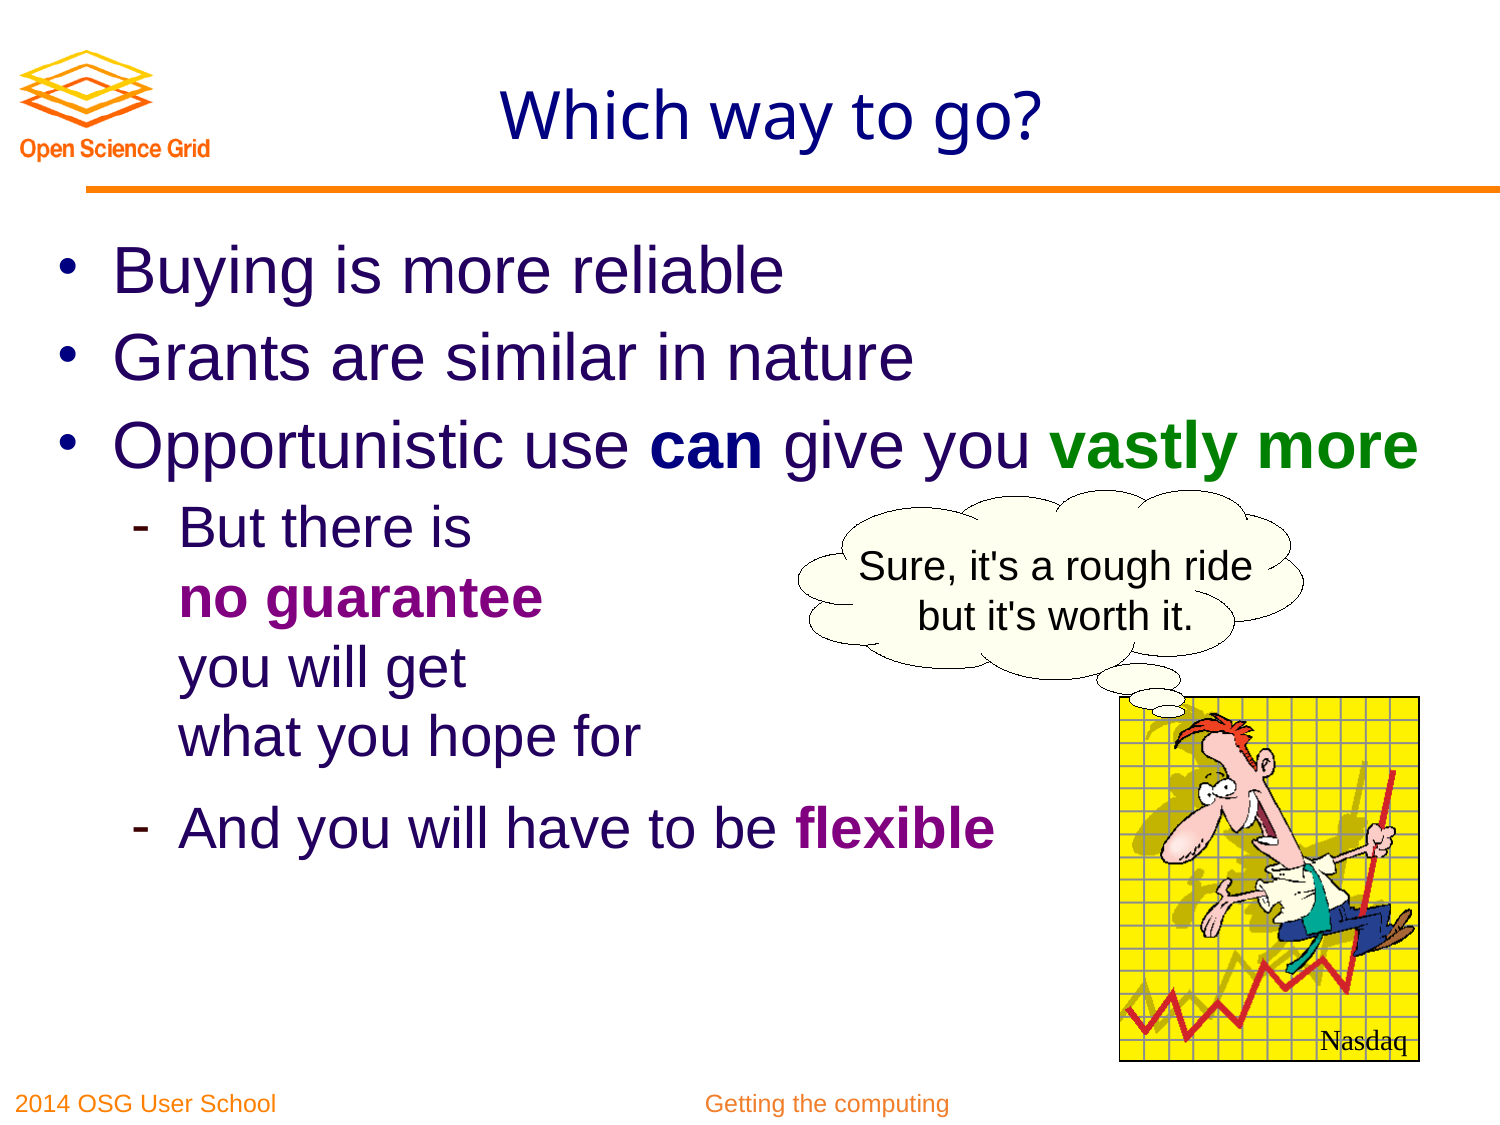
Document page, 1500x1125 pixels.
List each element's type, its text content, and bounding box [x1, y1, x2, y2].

list Buying is more reliable Grants are similar in nature Opportunistic use can give you vastly more But there is no guarantee you will get what you hope for And you will have to be flexible [41, 218, 1471, 1064]
picture [0, 27, 201, 179]
text_box Sure, it's a rough ride but it's worth it. [798, 490, 1304, 718]
title Which way to go? [201, 11, 1342, 215]
text_box Nasdaq [1305, 1013, 1424, 1064]
